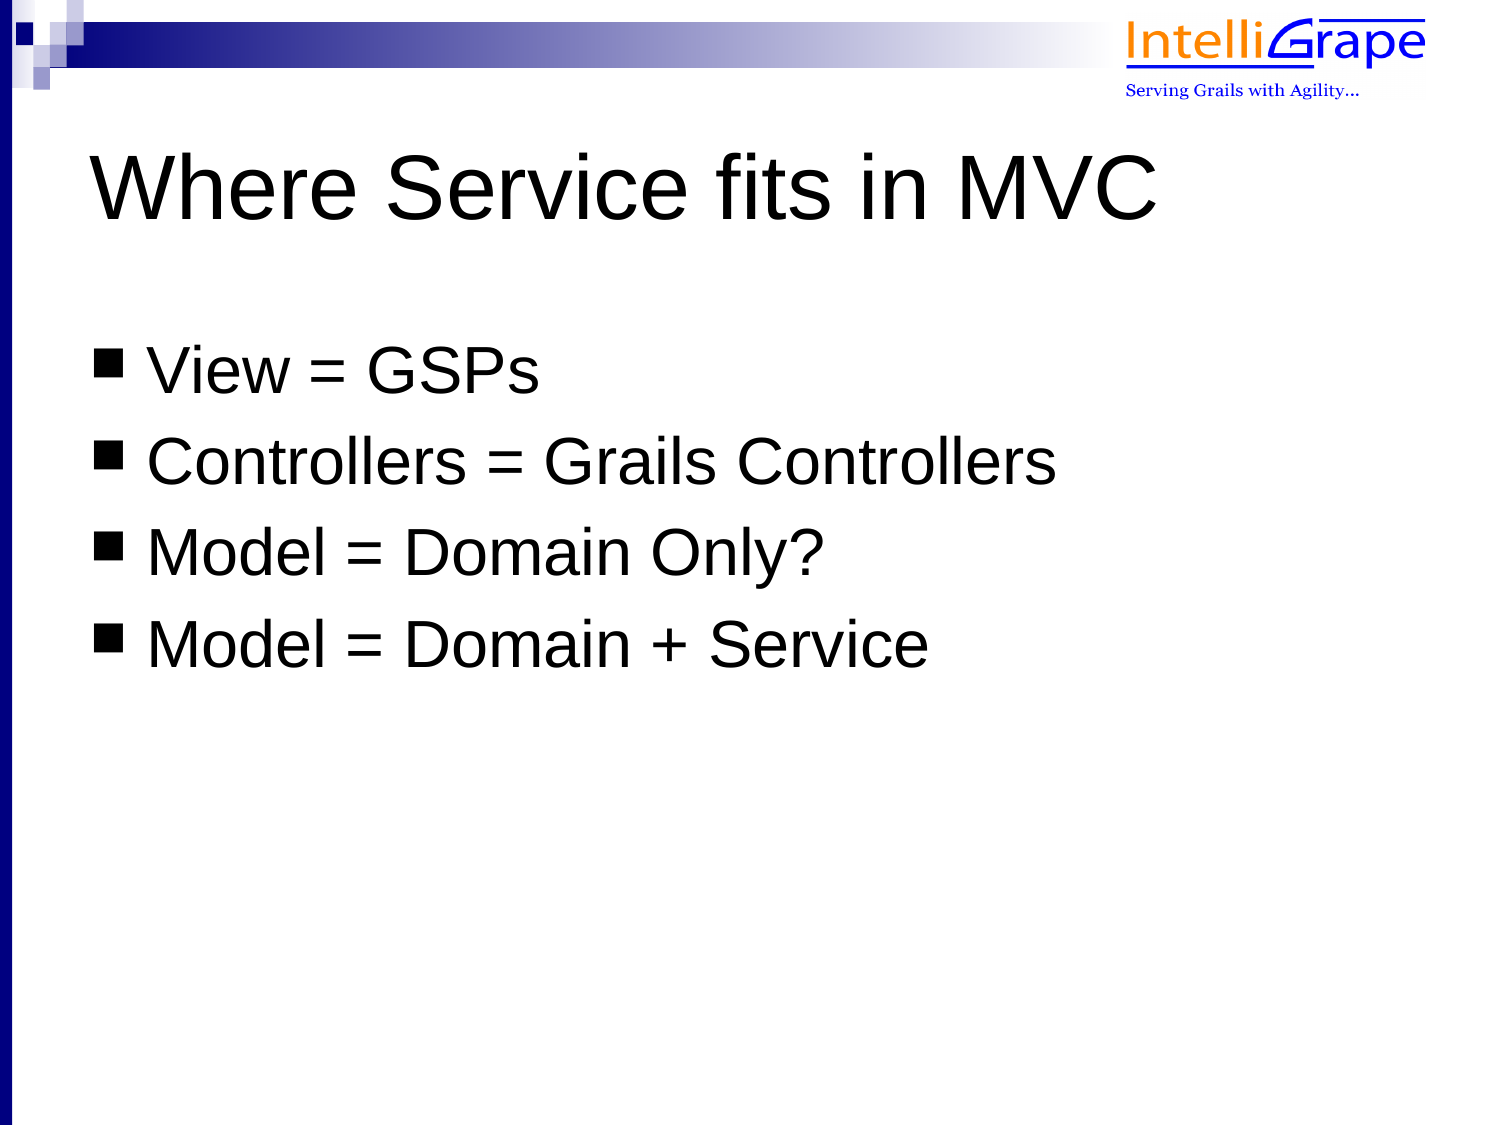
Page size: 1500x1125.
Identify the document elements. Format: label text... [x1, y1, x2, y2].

title Where Service fits in MVC [75, 74, 1426, 301]
list View = GSPs Controllers = Grails Controllers Model = Domain Only? Model = Domain + Service [75, 324, 1426, 1068]
picture [1125, 12, 1425, 74]
